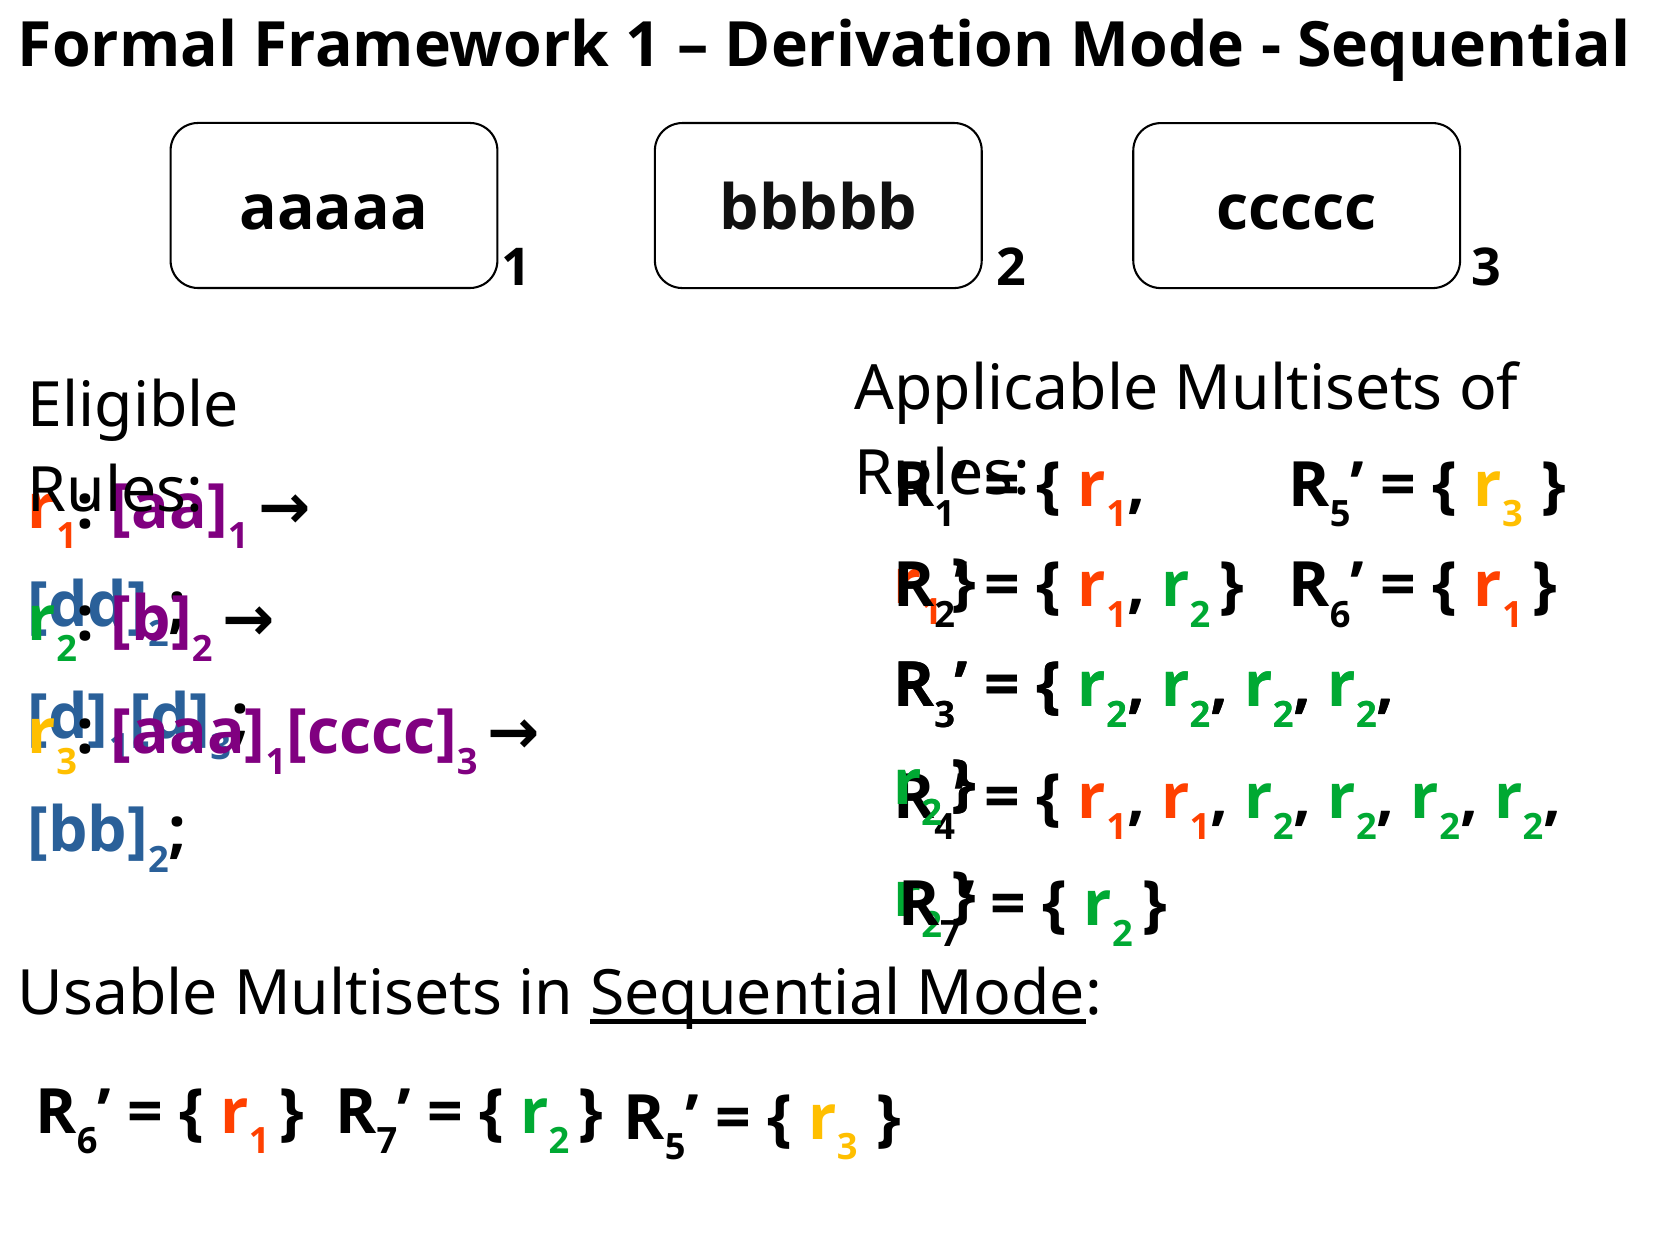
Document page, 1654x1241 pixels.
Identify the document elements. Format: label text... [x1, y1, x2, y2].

text_box R6’ = { r1 } [20, 1059, 320, 1171]
text_box Usable Multisets in Sequential Mode: [2, 940, 1477, 1038]
text_box R7’ = { r2 } [884, 851, 1269, 940]
text_box aaaaa [170, 122, 498, 289]
text_box R2’ = { r1, r2 } [878, 532, 1263, 632]
text_box R3’ = { r2, r2, r2, r2, r2 } [878, 632, 1442, 800]
text_box Applicable Multisets of Rules: [840, 335, 1604, 475]
text_box R5’ = { r3 } [1273, 431, 1611, 532]
text_box r2: [b]2 → [d]1[d]3; [12, 566, 468, 679]
text_box R4’ = { r1, r1, r2, r2, r2, r2, r2 } [878, 744, 1591, 912]
text_box 3 [1456, 222, 1497, 307]
text_box bbbbb [654, 123, 982, 289]
text_box R7’ = { r2 } [320, 1059, 706, 1171]
text_box R6’ = { r1 } [1273, 532, 1611, 644]
text_box Eligible Rules: [12, 351, 421, 492]
text_box 1 [486, 222, 527, 306]
text_box 2 [981, 222, 1023, 306]
text_box R5’ = { r3 } [608, 1065, 946, 1176]
text_box r3: [aaa]1[cccc]3 → [bb]2; [12, 679, 648, 847]
text_box ccccc [1133, 123, 1461, 289]
title Formal Framework 1 – Derivation Mode - Sequential [0, 1, 1651, 84]
text_box r1: [aa]1 → [dd]2; [12, 454, 448, 566]
text_box R1’ = { r1, r1 } [878, 431, 1216, 532]
